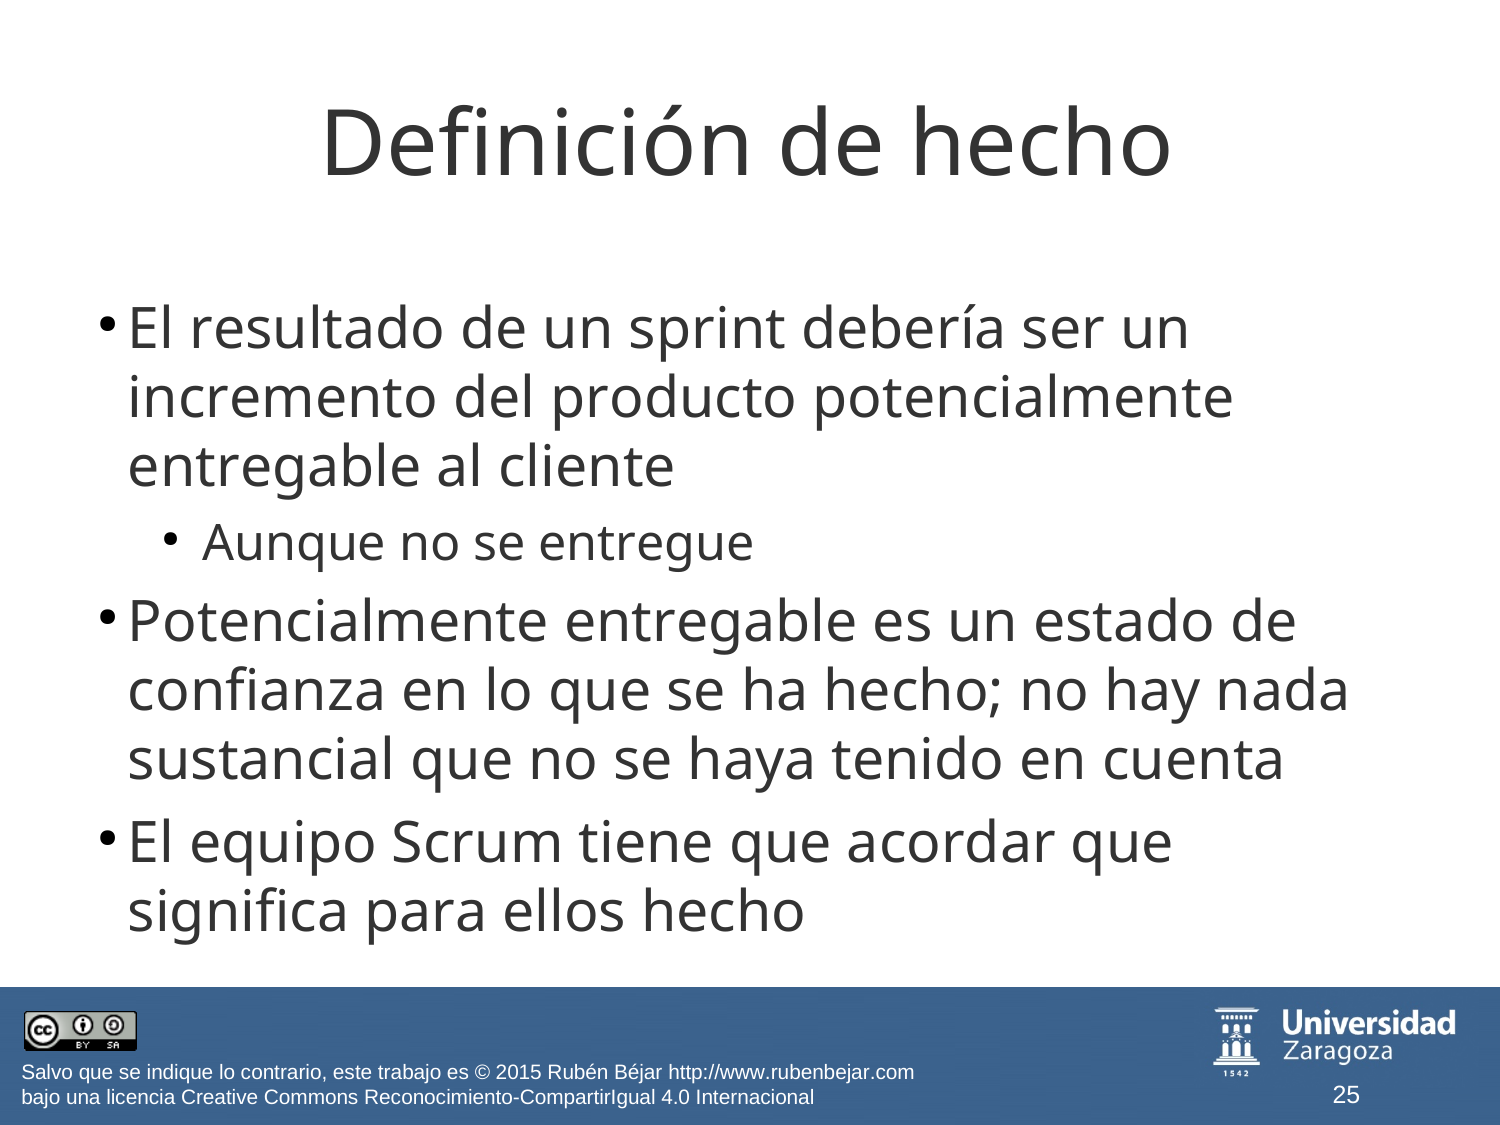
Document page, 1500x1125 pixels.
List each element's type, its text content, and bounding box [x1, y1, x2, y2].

title Definición de hecho [74, 21, 1420, 257]
picture [0, 987, 1500, 1125]
list El resultado de un sprint debería ser un incremento del producto potencialmente entregable al cliente Aunque no se entregue Potencialmente entregable es un estado de confianza en lo que se ha hecho; no hay nada sustancial que no se haya tenido en cuenta El equipo Scrum tiene que acordar que significa para ellos hecho [82, 283, 1418, 957]
